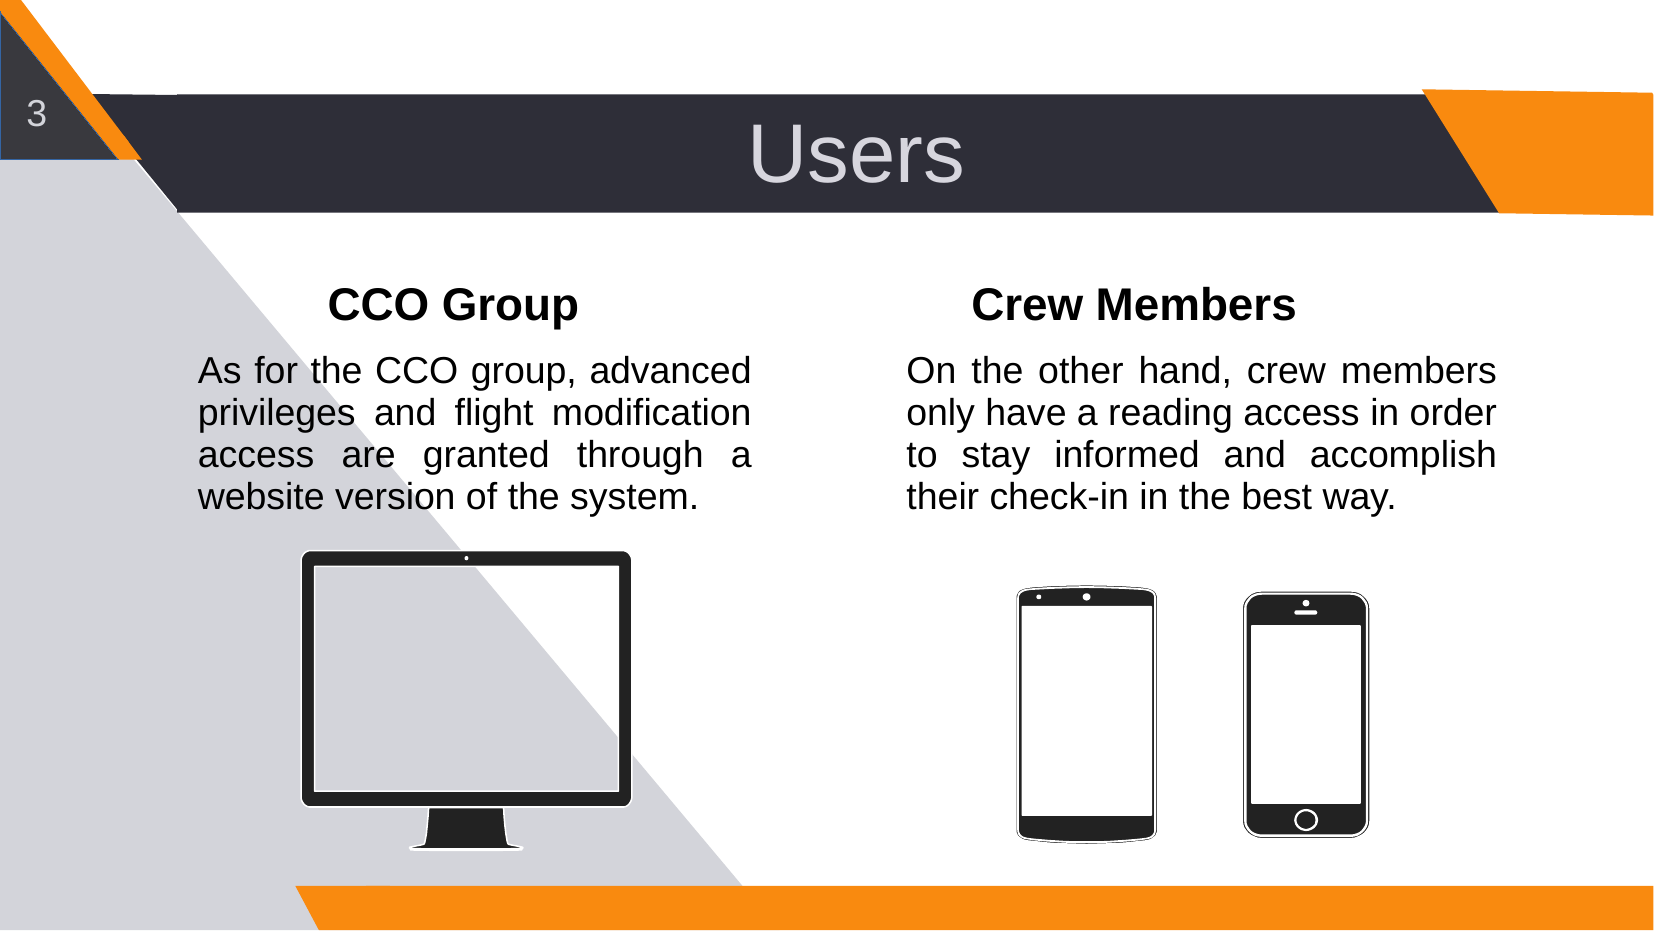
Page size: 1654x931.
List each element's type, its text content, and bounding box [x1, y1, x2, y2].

text_box CCO Group [312, 271, 644, 338]
text_box [0, 0, 1654, 931]
text_box Crew Members [956, 271, 1359, 342]
text_box Users [177, 94, 1498, 213]
text_box 3 [11, 84, 48, 142]
text_box [1242, 590, 1371, 839]
text_box [1421, 89, 1654, 216]
text_box On the other hand, crew members only have a reading access in order to stay informed and accomplish their check-in in the best way. [891, 342, 1512, 610]
text_box [1015, 584, 1158, 845]
text_box As for the CCO group, advanced privileges and flight modification access are granted through a website version of the system. [183, 342, 798, 568]
